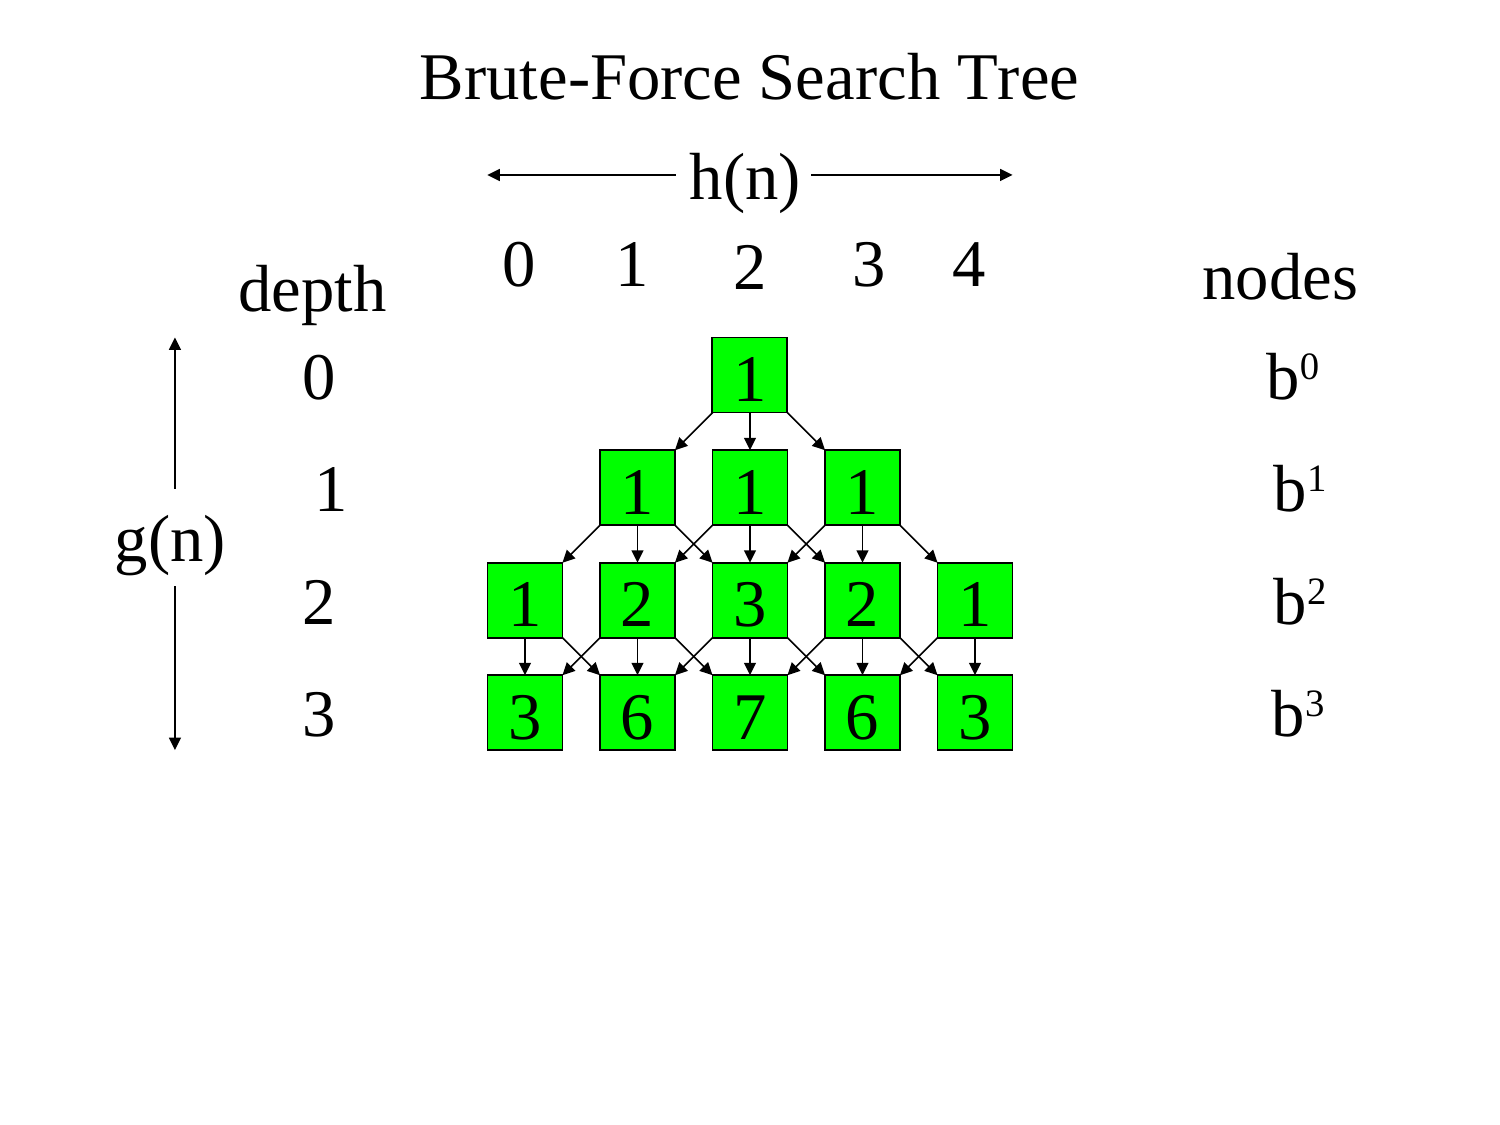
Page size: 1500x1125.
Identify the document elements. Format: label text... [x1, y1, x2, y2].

text_box 2 [600, 562, 676, 638]
text_box 6 [825, 675, 901, 751]
text_box 1 [487, 562, 563, 638]
text_box nodes [1187, 224, 1374, 321]
text_box Brute-Force Search Tree [405, 24, 1096, 121]
text_box b2 [1249, 549, 1351, 646]
text_box 3 [837, 212, 901, 308]
text_box 0 [287, 324, 351, 421]
text_box h(n) [675, 124, 817, 221]
text_box 1 [600, 212, 664, 308]
text_box 3 [712, 562, 788, 638]
text_box 1 [600, 450, 676, 526]
text_box 3 [937, 675, 1013, 751]
text_box 4 [937, 212, 1001, 308]
text_box 2 [718, 214, 782, 311]
text_box 1 [937, 562, 1013, 638]
text_box 3 [487, 675, 563, 751]
text_box 2 [825, 562, 901, 638]
text_box 7 [712, 675, 788, 751]
text_box 6 [600, 675, 676, 751]
text_box 1 [825, 450, 901, 526]
text_box b0 [1251, 324, 1334, 421]
text_box 3 [287, 662, 351, 758]
text_box 1 [712, 337, 788, 413]
text_box 1 [712, 450, 788, 526]
text_box 2 [287, 549, 351, 646]
text_box 1 [299, 437, 338, 533]
text_box depth [187, 237, 438, 333]
text_box g(n) [99, 487, 242, 583]
text_box depth [311, 283, 326, 309]
text_box 0 [487, 212, 551, 308]
text_box b3 [1224, 662, 1388, 758]
text_box b1 [1249, 437, 1351, 533]
